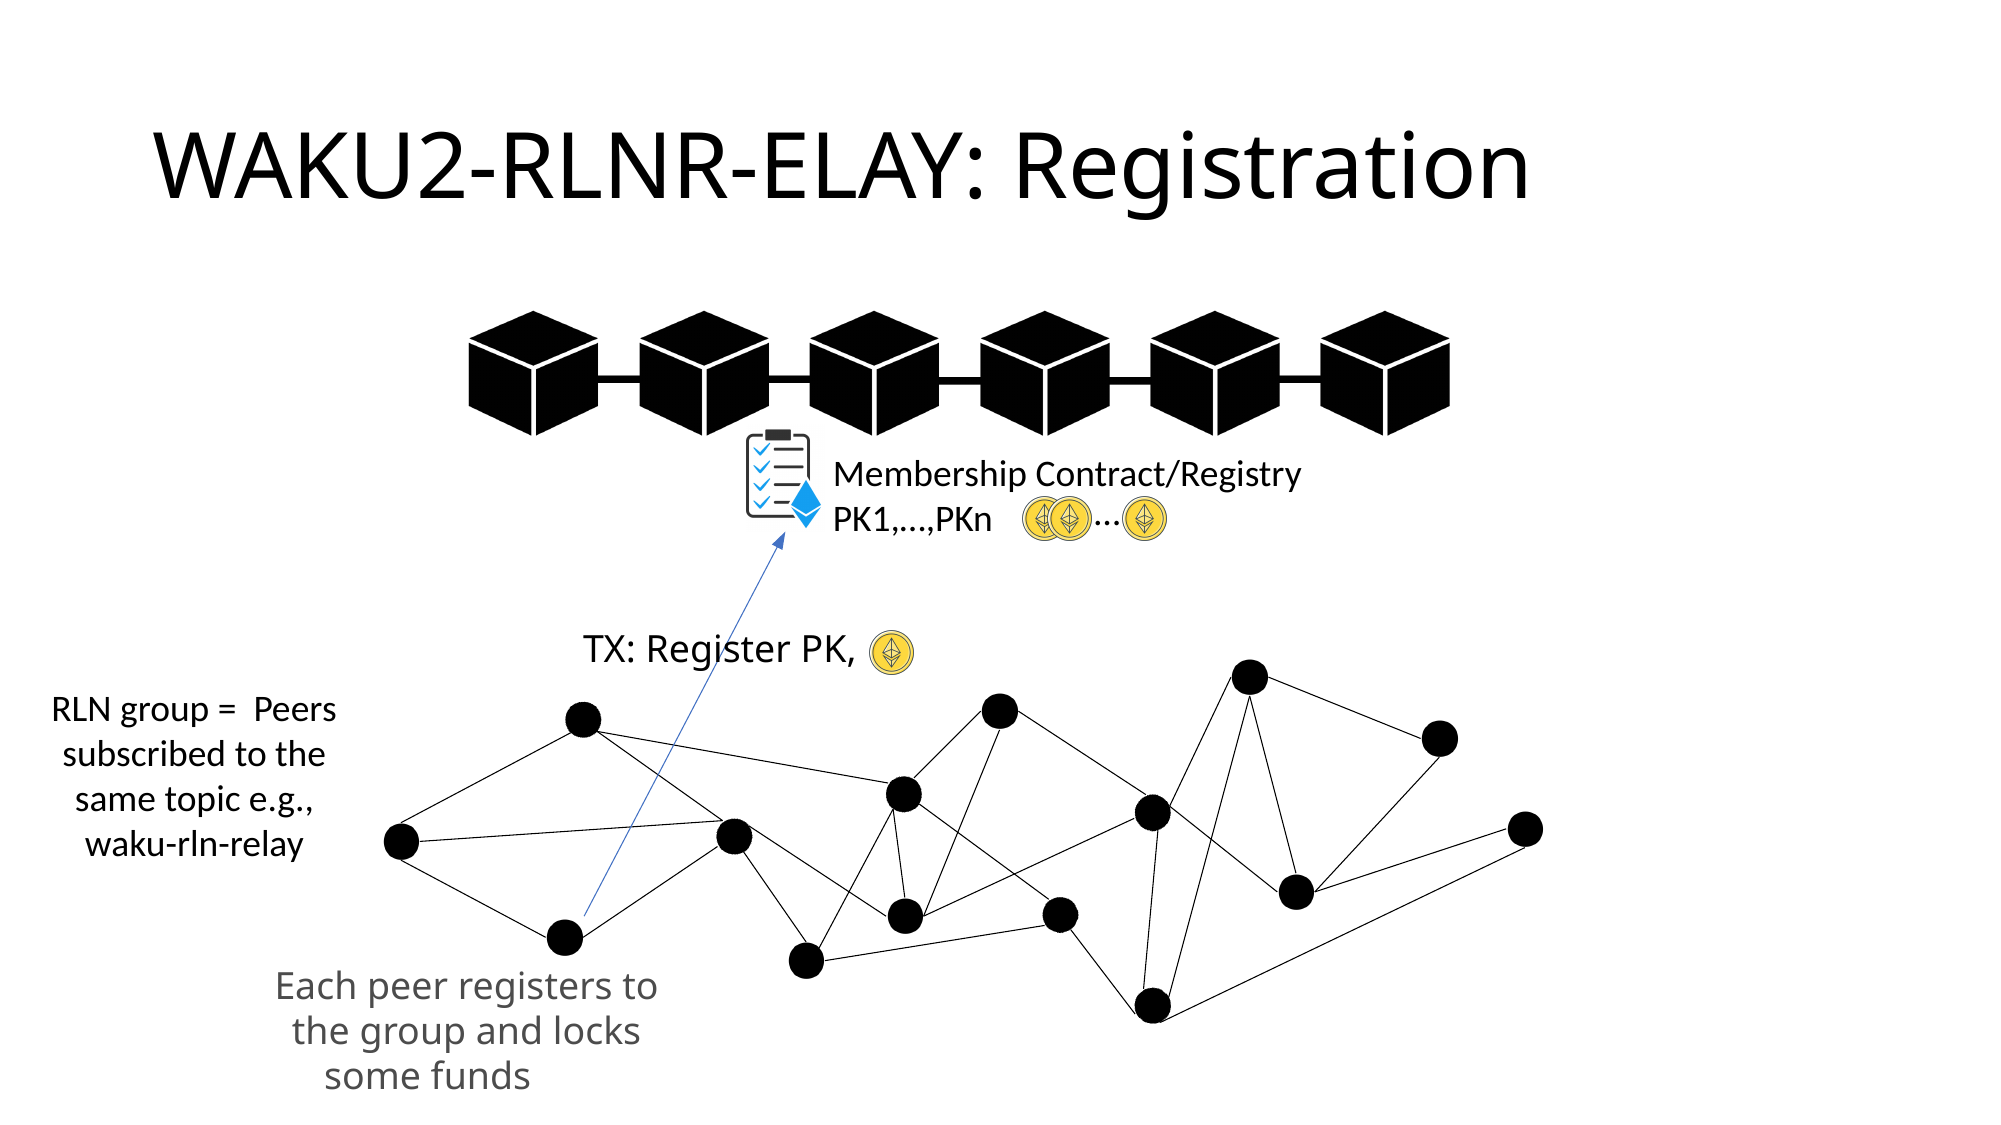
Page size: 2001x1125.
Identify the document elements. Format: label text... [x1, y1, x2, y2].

text_box Each peer registers to the group and locks some funds [248, 954, 685, 1104]
picture [1128, 788, 1176, 837]
text_box … [1071, 480, 1136, 540]
picture [382, 822, 420, 861]
picture [877, 767, 930, 820]
picture [459, 296, 1464, 532]
picture [556, 692, 610, 746]
picture [545, 918, 584, 954]
picture [1118, 492, 1171, 545]
picture [980, 692, 1019, 730]
picture [1126, 980, 1177, 1031]
picture [886, 897, 924, 935]
picture [1420, 719, 1459, 758]
picture [1230, 658, 1269, 696]
picture [865, 626, 918, 679]
picture [1033, 888, 1086, 941]
picture [1277, 873, 1315, 911]
text_box RLN group = Peers subscribed to the same topic e.g., waku-rln-relay [20, 675, 369, 873]
picture [1018, 492, 1096, 545]
text_box TX: Register PK, [518, 618, 932, 678]
picture [1506, 810, 1544, 848]
picture [787, 941, 825, 980]
text_box Membership Contract/Registry PK1,…,PKn [817, 440, 1341, 547]
title WAKU2-RLNR-ELAY: Registration [137, 59, 1863, 278]
picture [707, 810, 760, 863]
